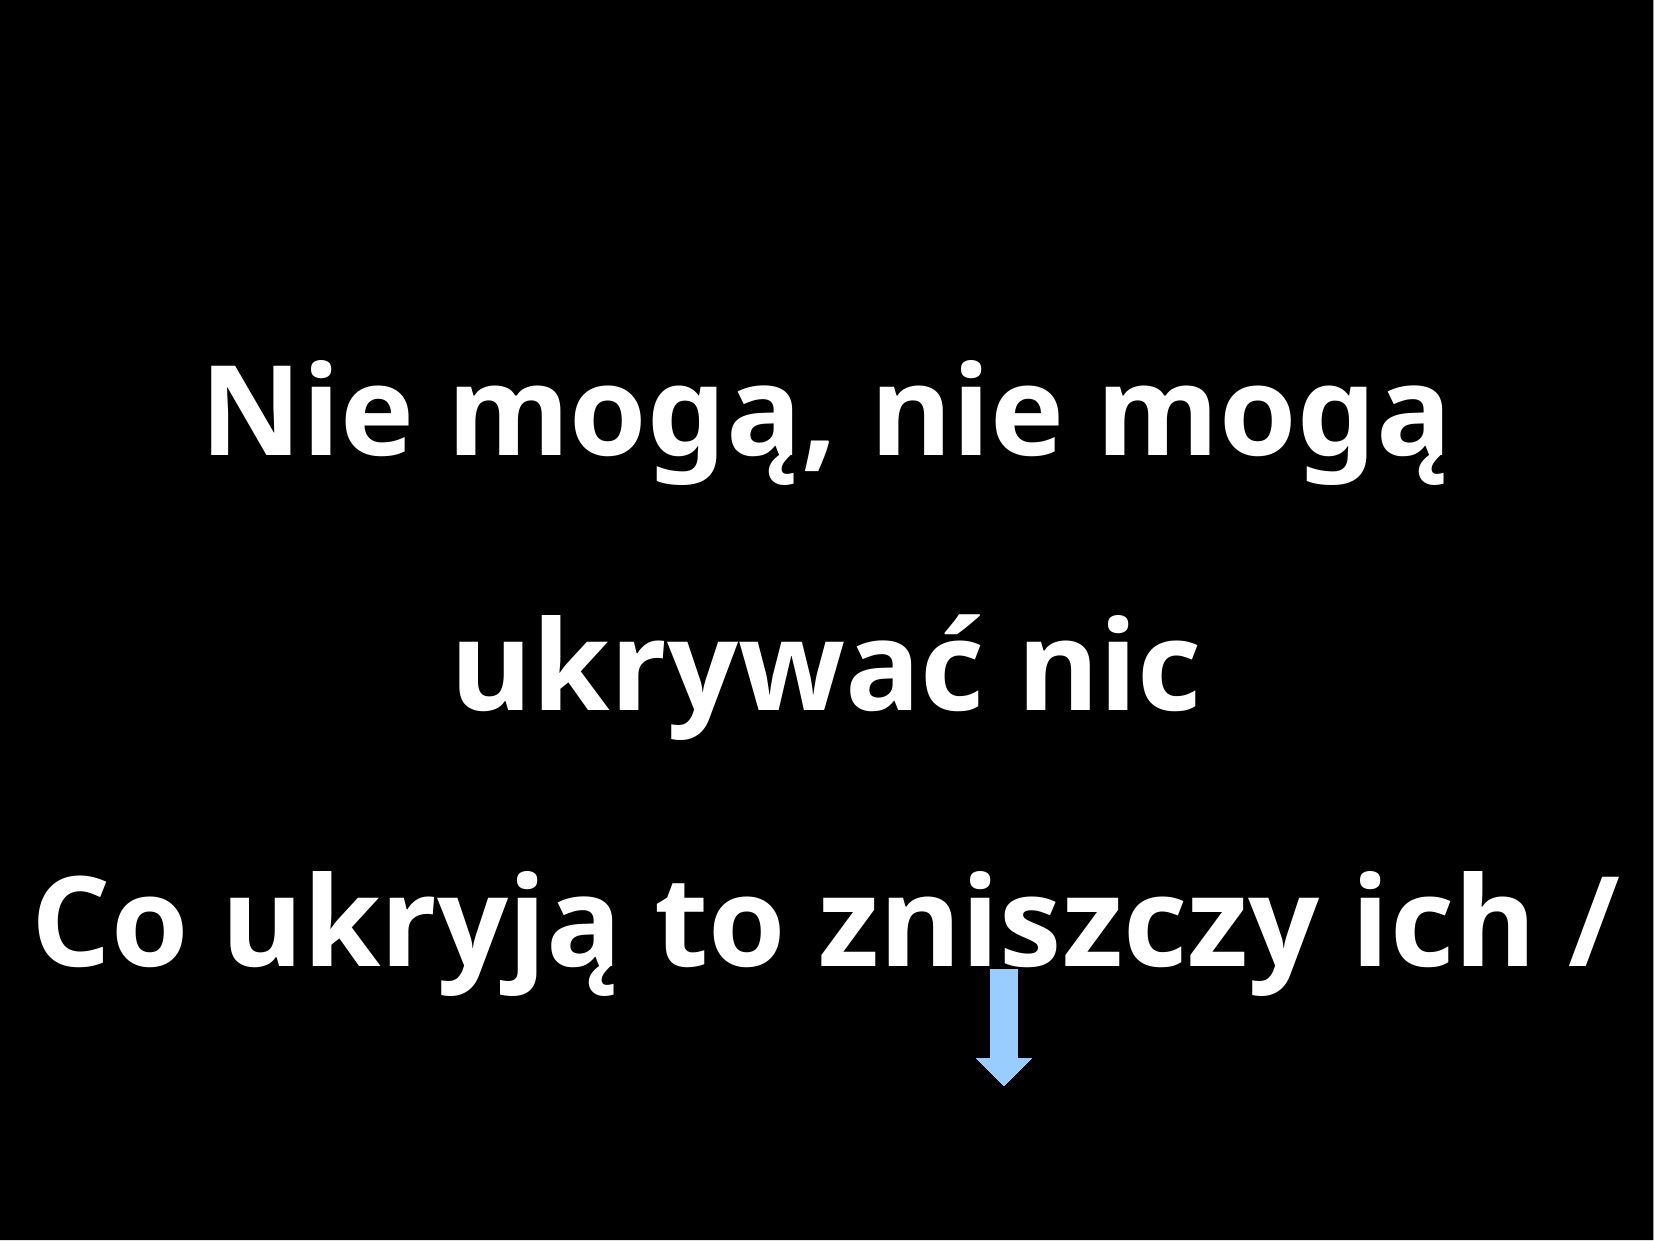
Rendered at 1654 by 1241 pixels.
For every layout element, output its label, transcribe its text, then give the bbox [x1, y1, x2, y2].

text_box [974, 968, 1034, 1087]
title Nie mogą, nie mogą ukrywać nic Co ukryją to zniszczy ich / [0, 0, 1654, 1241]
